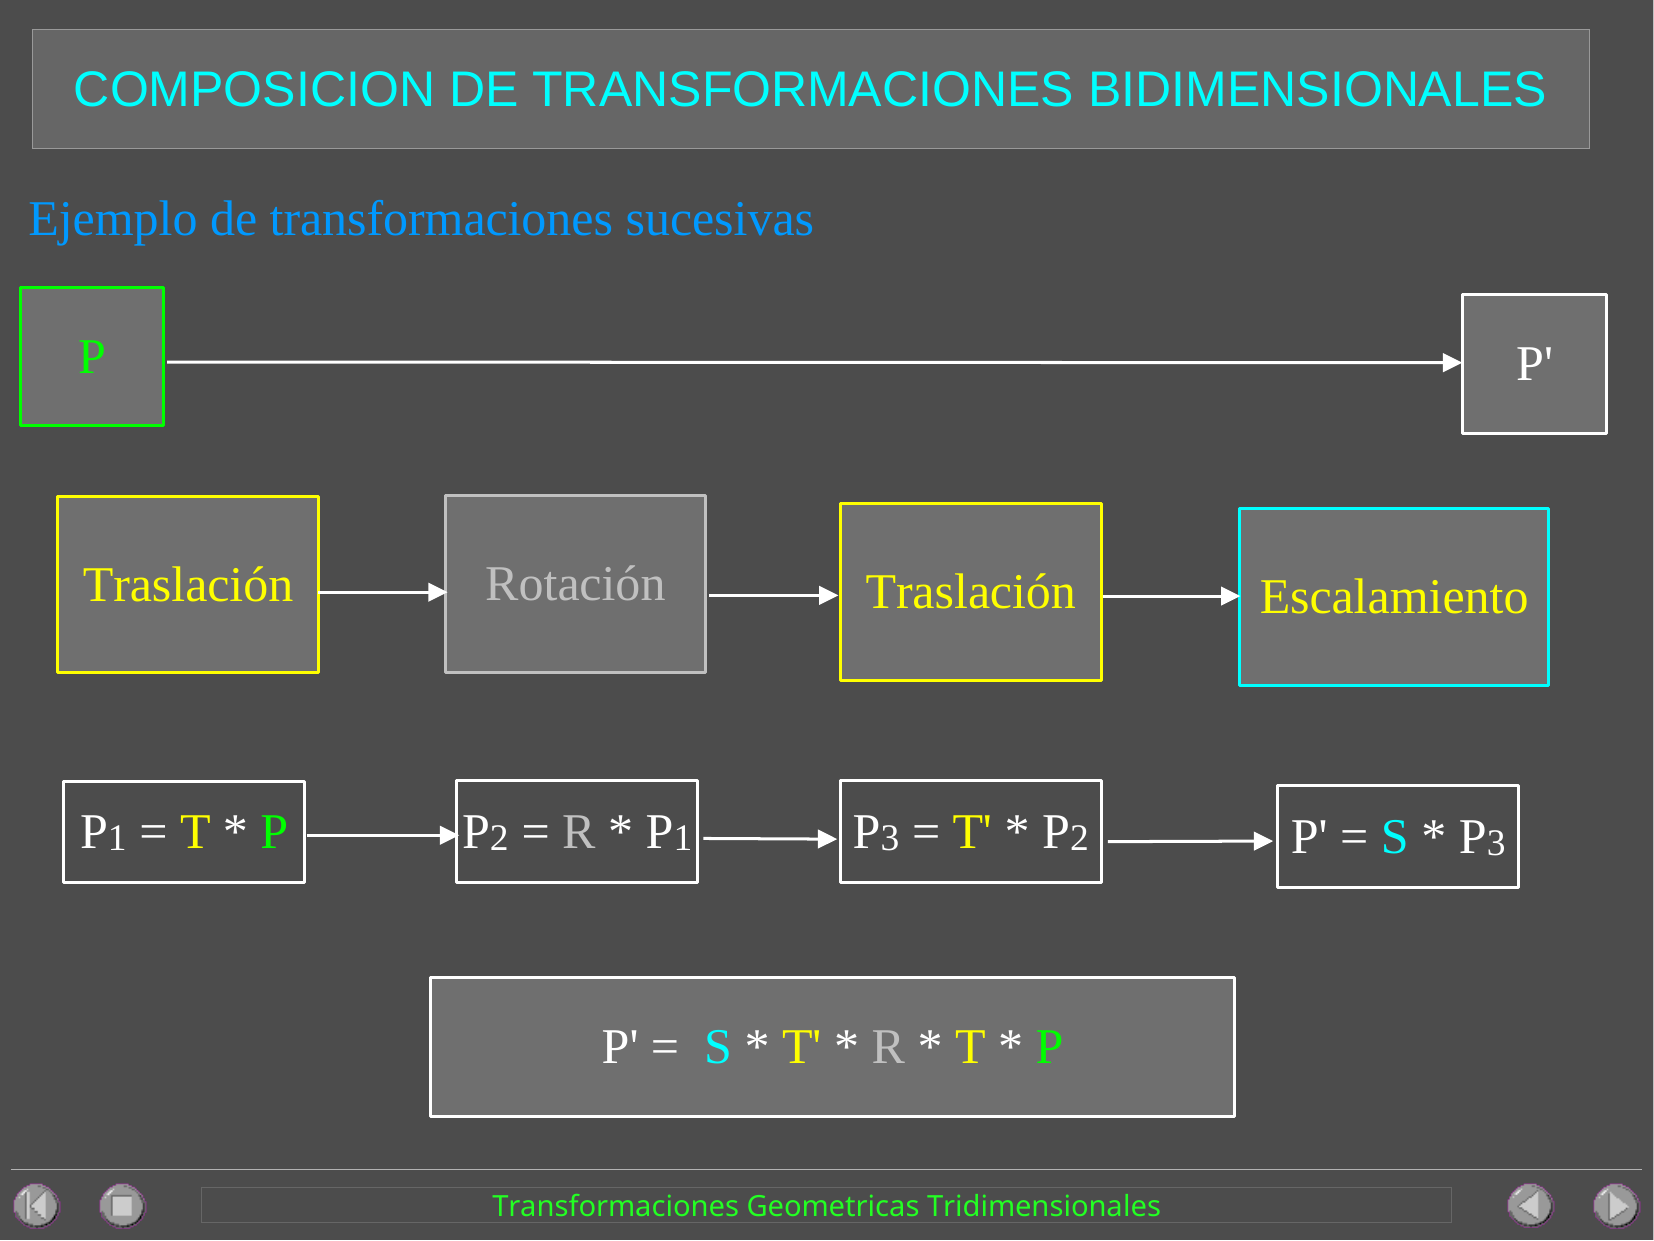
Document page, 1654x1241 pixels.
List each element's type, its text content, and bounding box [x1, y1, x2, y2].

text_box Traslación [57, 496, 319, 673]
title COMPOSICION DE TRANSFORMACIONES BIDIMENSIONALES [32, 29, 1590, 149]
text_box P' [1462, 294, 1607, 434]
picture [11, 1181, 62, 1232]
text_box Escalamiento [1239, 508, 1549, 686]
picture [97, 1181, 148, 1232]
text_box Rotación [445, 495, 706, 673]
text_box P [20, 287, 164, 426]
text_box P' = S * P3 [1277, 785, 1519, 888]
text_box Ejemplo de transformaciones sucesivas [28, 191, 1440, 252]
text_box P2 = R * P1 [456, 780, 698, 883]
text_box P' = S * T' * R * T * P [430, 977, 1235, 1117]
text_box P1 = T * P [63, 781, 305, 883]
text_box Traslación [840, 503, 1102, 681]
picture [1505, 1181, 1556, 1231]
picture [1591, 1181, 1642, 1232]
text_box P3 = T' * P2 [840, 780, 1102, 883]
